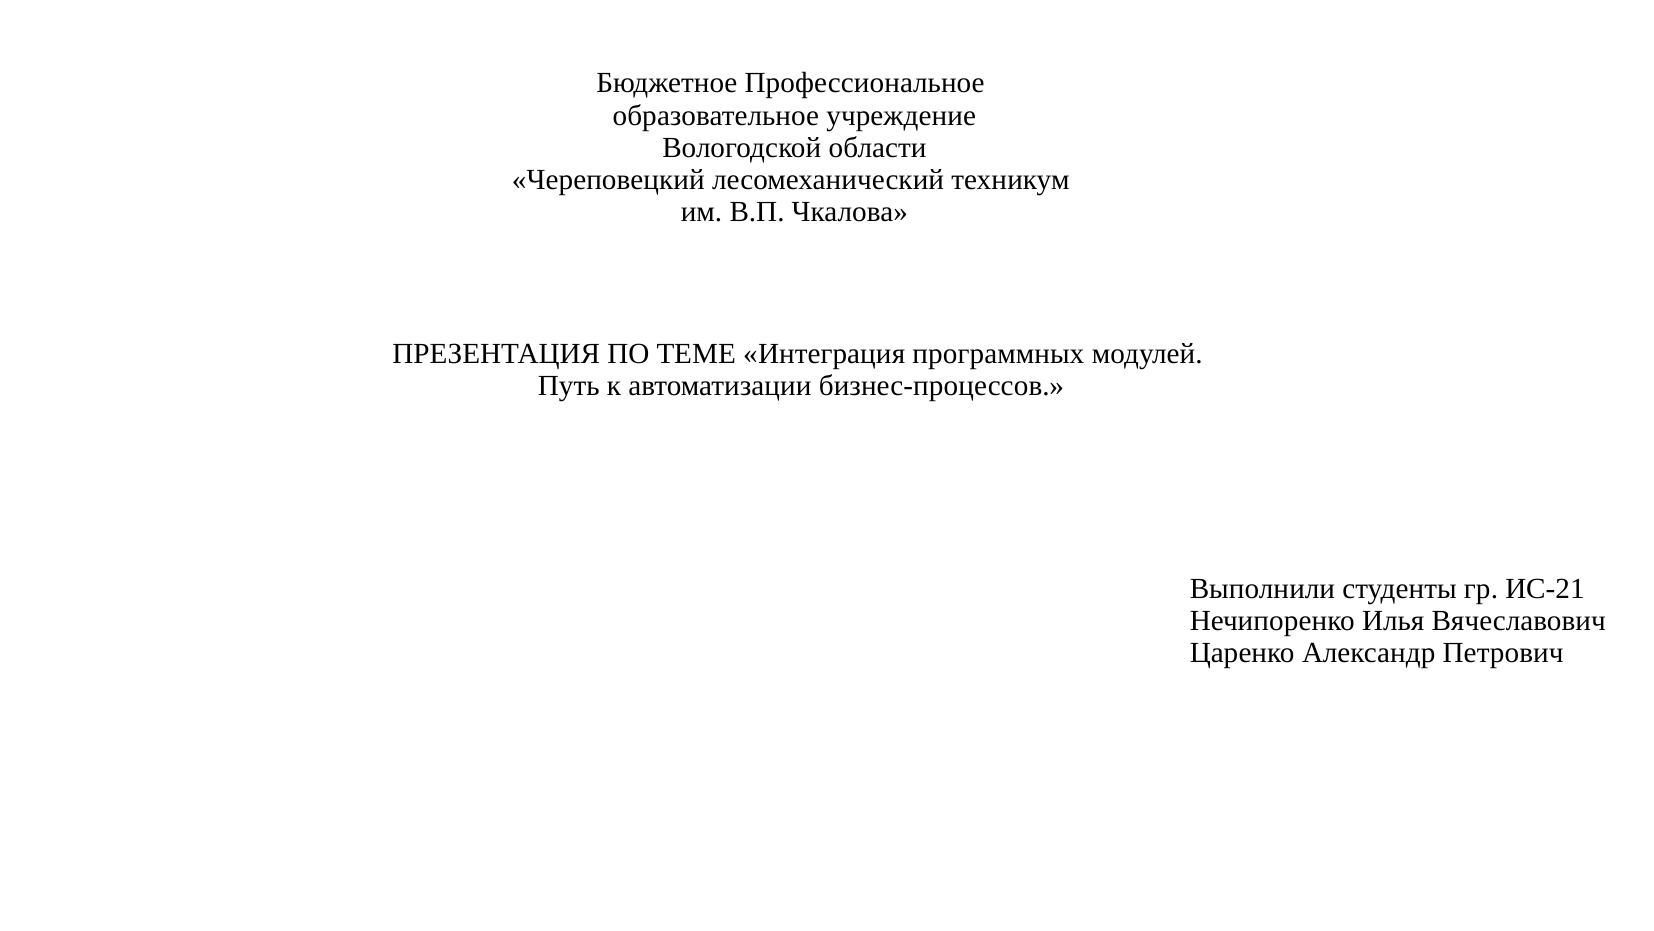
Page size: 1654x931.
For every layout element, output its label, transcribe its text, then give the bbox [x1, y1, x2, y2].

text_box ПРЕЗЕНТАЦИЯ ПО ТЕМЕ «Интеграция программных модулей. Путь к автоматизации бизнес-процессов.» [378, 330, 1224, 410]
text_box [232, 75, 1346, 283]
text_box Бюджетное Профессиональное образовательное учреждение Вологодской области «Череповецкий лесомеханический техникум им. В.П. Чкалова» [497, 59, 1092, 236]
text_box Выполнили студенты гр. ИС-21 Нечипоренко Илья Вячеславович Царенко Александр Петрович [1174, 564, 1621, 677]
